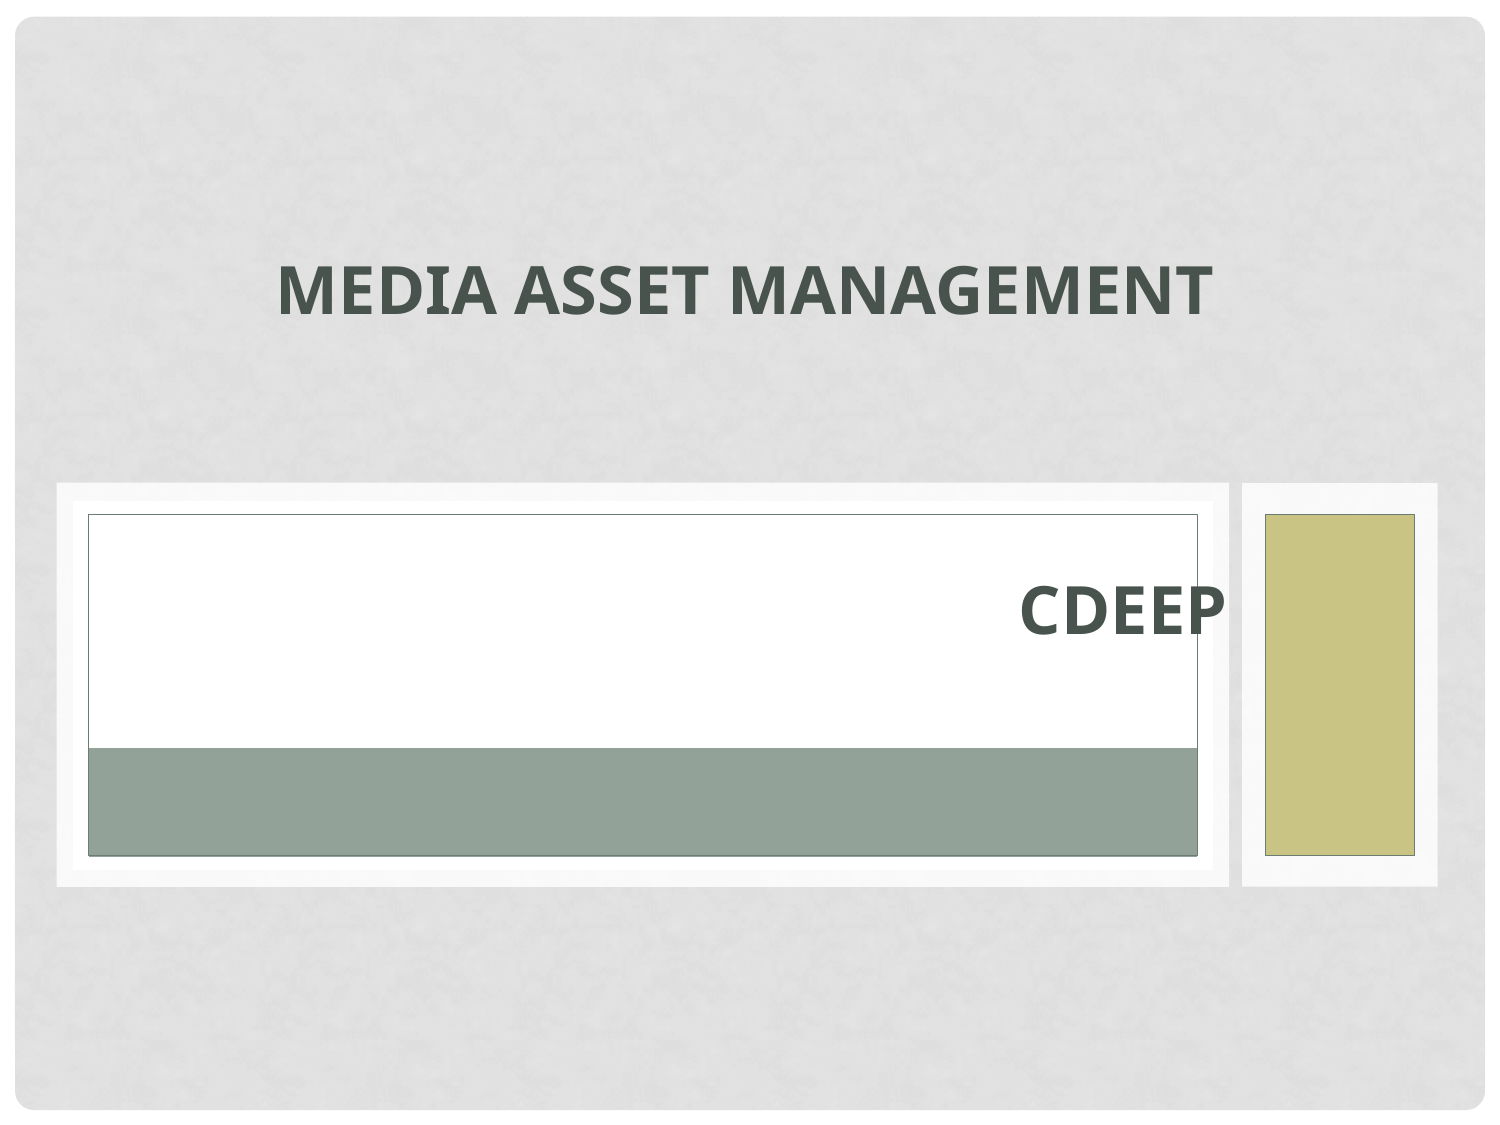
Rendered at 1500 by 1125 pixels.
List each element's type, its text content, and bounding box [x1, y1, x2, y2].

title Media Asset Management CDEEP [64, 30, 1340, 1036]
